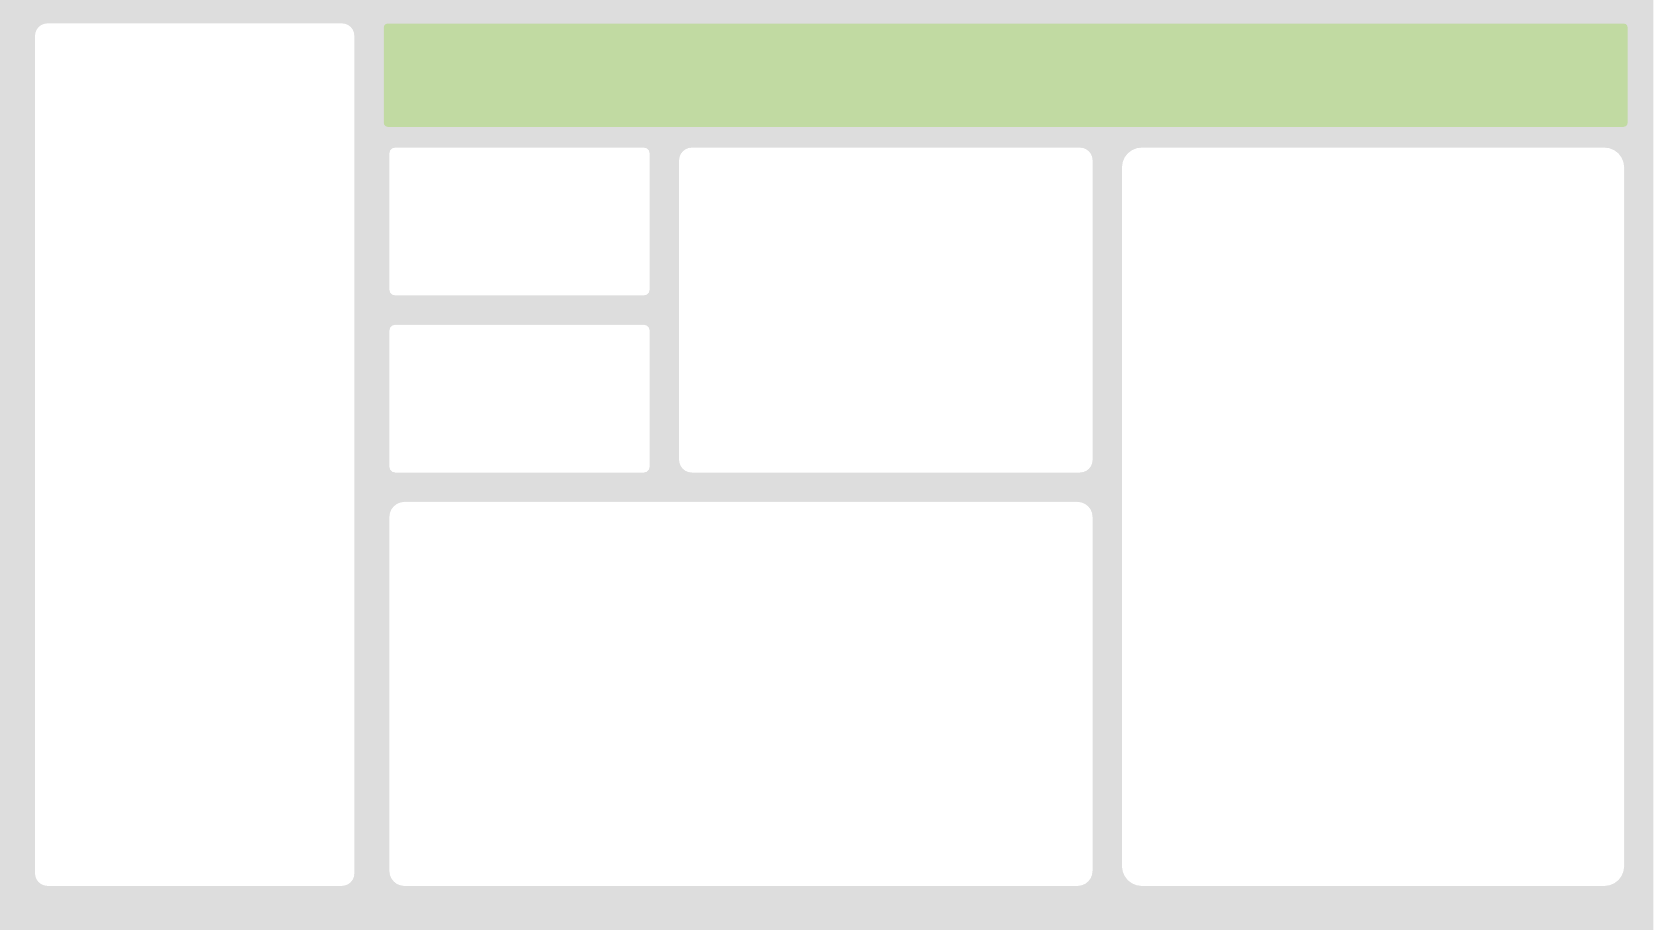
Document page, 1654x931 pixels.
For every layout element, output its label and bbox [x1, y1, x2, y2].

text_box [389, 324, 650, 473]
text_box [383, 23, 1628, 127]
text_box [35, 23, 355, 886]
text_box [389, 147, 650, 296]
text_box [679, 147, 1093, 473]
text_box [389, 501, 1093, 886]
text_box [1122, 147, 1625, 886]
